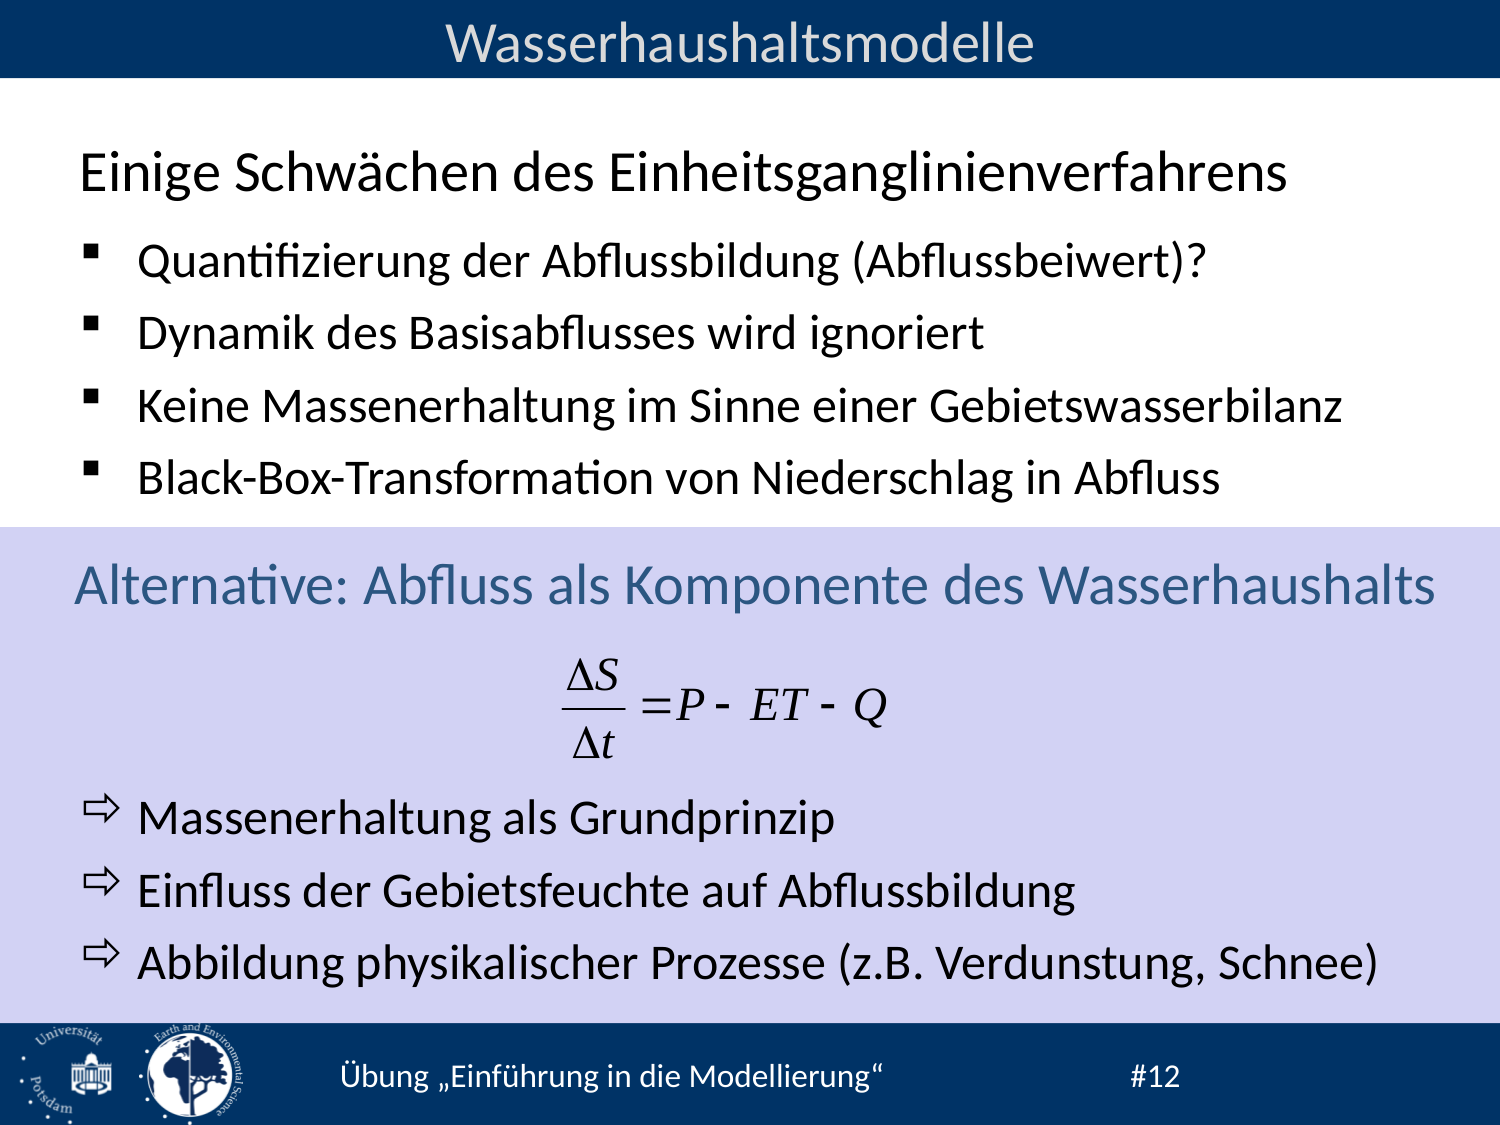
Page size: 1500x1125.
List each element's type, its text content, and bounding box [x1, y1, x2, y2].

picture [139, 1024, 243, 1125]
text_box Alternative: Abfluss als Komponente des Wasserhaushalts [60, 538, 1500, 624]
text_box Massenerhaltung als Grundprinzip Einfluss der Gebietsfeuchte auf Abflussbildung Abbildung physikalischer Prozesse (z.B. Verdunstung, Schnee) [64, 777, 1471, 998]
text_box Einige Schwächen des Einheitsganglinienverfahrens [64, 125, 1412, 211]
text_box Wasserhaushaltsmodelle [0, 0, 1495, 75]
text_box [0, 527, 1500, 1024]
chart [554, 645, 897, 769]
text_box Quantifizierung der Abflussbildung (Abflussbeiwert)? Dynamik des Basisabflusses wird ignoriert Keine Massenerhaltung im Sinne einer Gebietswasserbilanz Black-Box-Transformation von Niederschlag in Abfluss [64, 219, 1471, 513]
